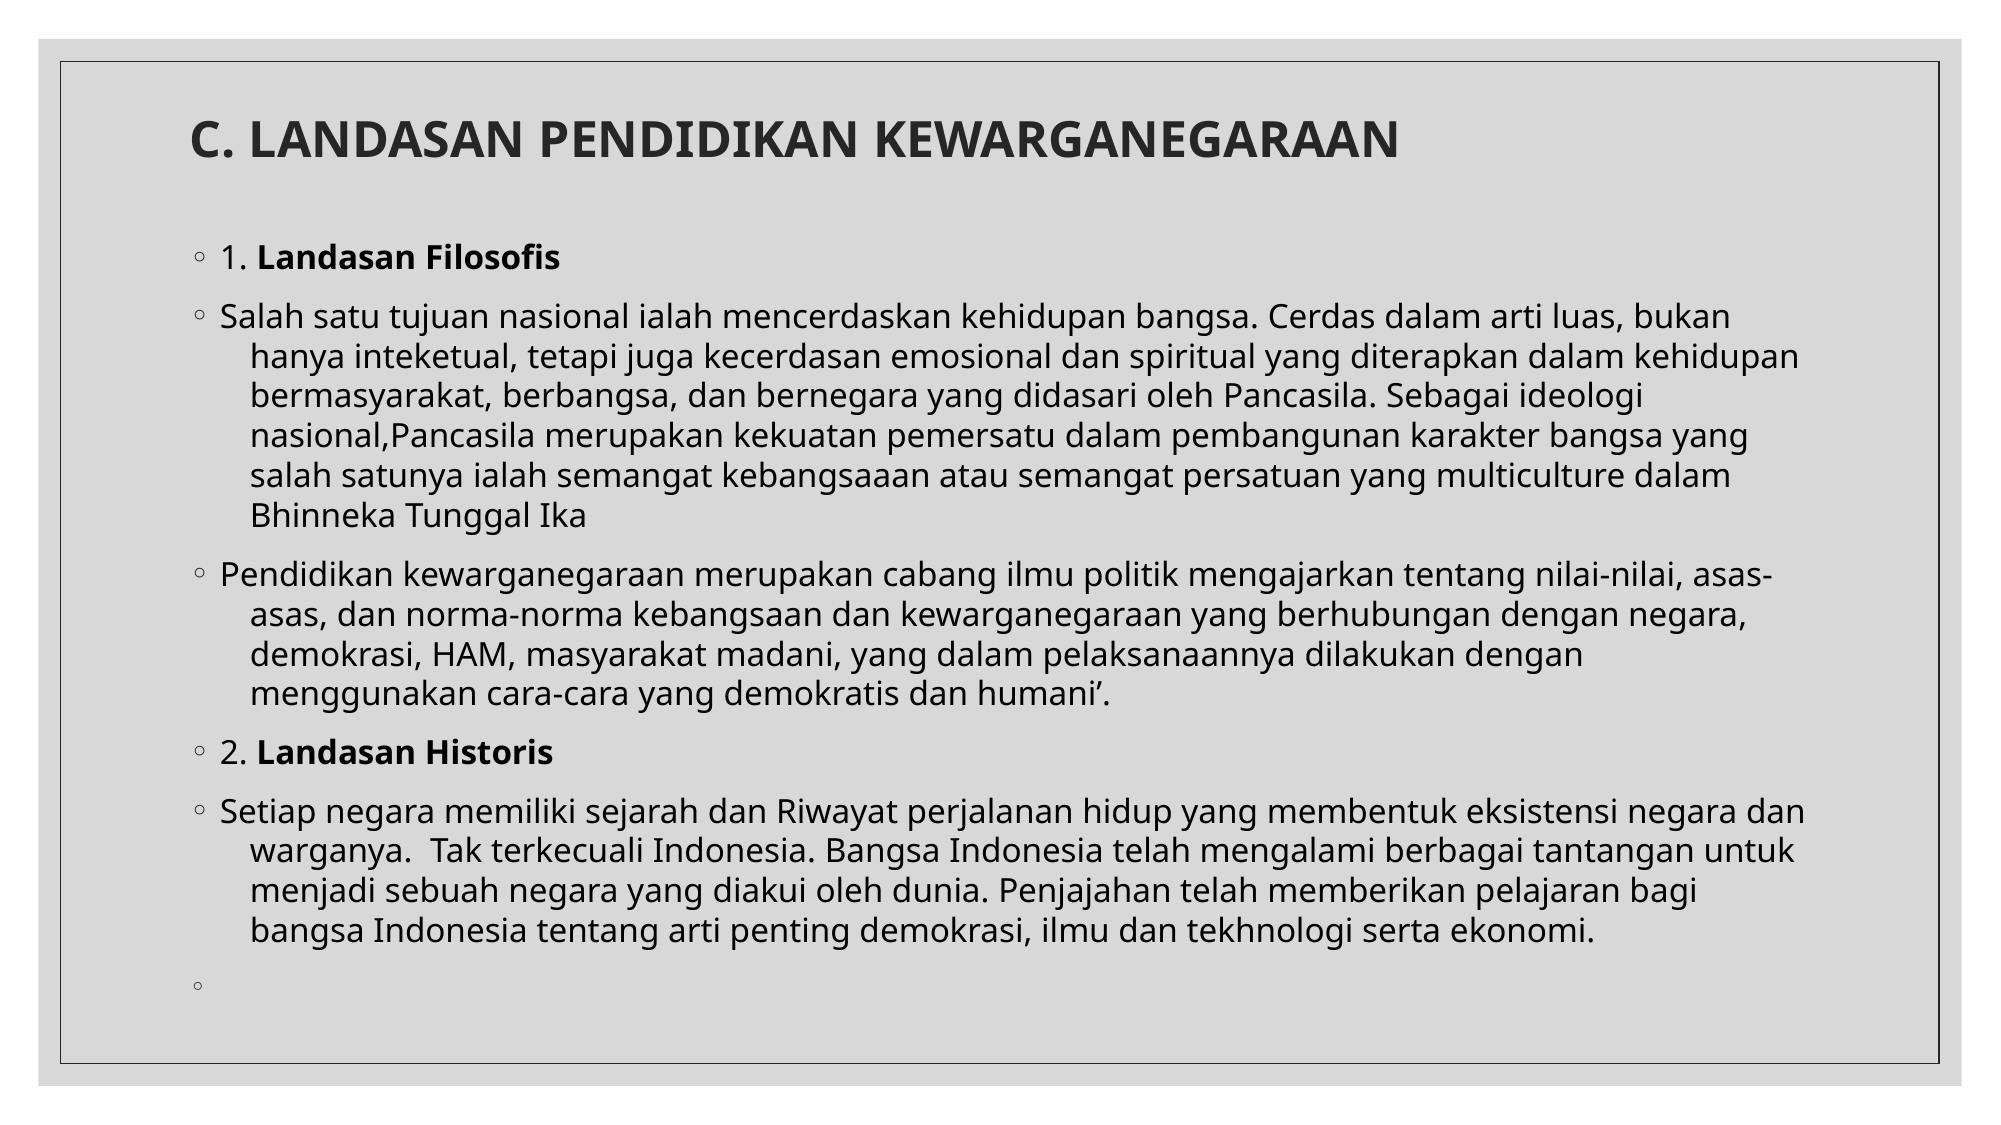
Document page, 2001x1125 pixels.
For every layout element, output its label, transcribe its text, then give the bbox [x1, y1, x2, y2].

title C. LANDASAN PENDIDIKAN KEWARGANEGARAAN [174, 105, 1836, 178]
list 1. Landasan Filosofis Salah satu tujuan nasional ialah mencerdaskan kehidupan bangsa. Cerdas dalam arti luas, bukan hanya inteketual, tetapi juga kecerdasan emosional dan spiritual yang diterapkan dalam kehidupan bermasyarakat, berbangsa, dan bernegara yang didasari oleh Pancasila. Sebagai ideologi nasional,Pancasila merupakan kekuatan pemersatu dalam pembangunan karakter bangsa yang salah satunya ialah semangat kebangsaaan atau semangat persatuan yang multiculture dalam Bhinneka Tunggal Ika Pendidikan kewarganegaraan merupakan cabang ilmu politik mengajarkan tentang nilai-nilai, asas-asas, dan norma-norma kebangsaan dan kewarganegaraan yang berhubungan dengan negara, demokrasi, HAM, masyarakat madani, yang dalam pelaksanaannya dilakukan dengan menggunakan cara-cara yang demokratis dan humani’. 2. Landasan Historis Setiap negara memiliki sejarah dan Riwayat perjalanan hidup yang membentuk eksistensi negara dan warganya. Tak terkecuali Indonesia. Bangsa Indonesia telah mengalami berbagai tantangan untuk menjadi sebuah negara yang diakui oleh dunia. Penjajahan telah memberikan pelajaran bagi bangsa Indonesia tentang arti penting demokrasi, ilmu dan tekhnologi serta ekonomi. [174, 228, 1825, 977]
